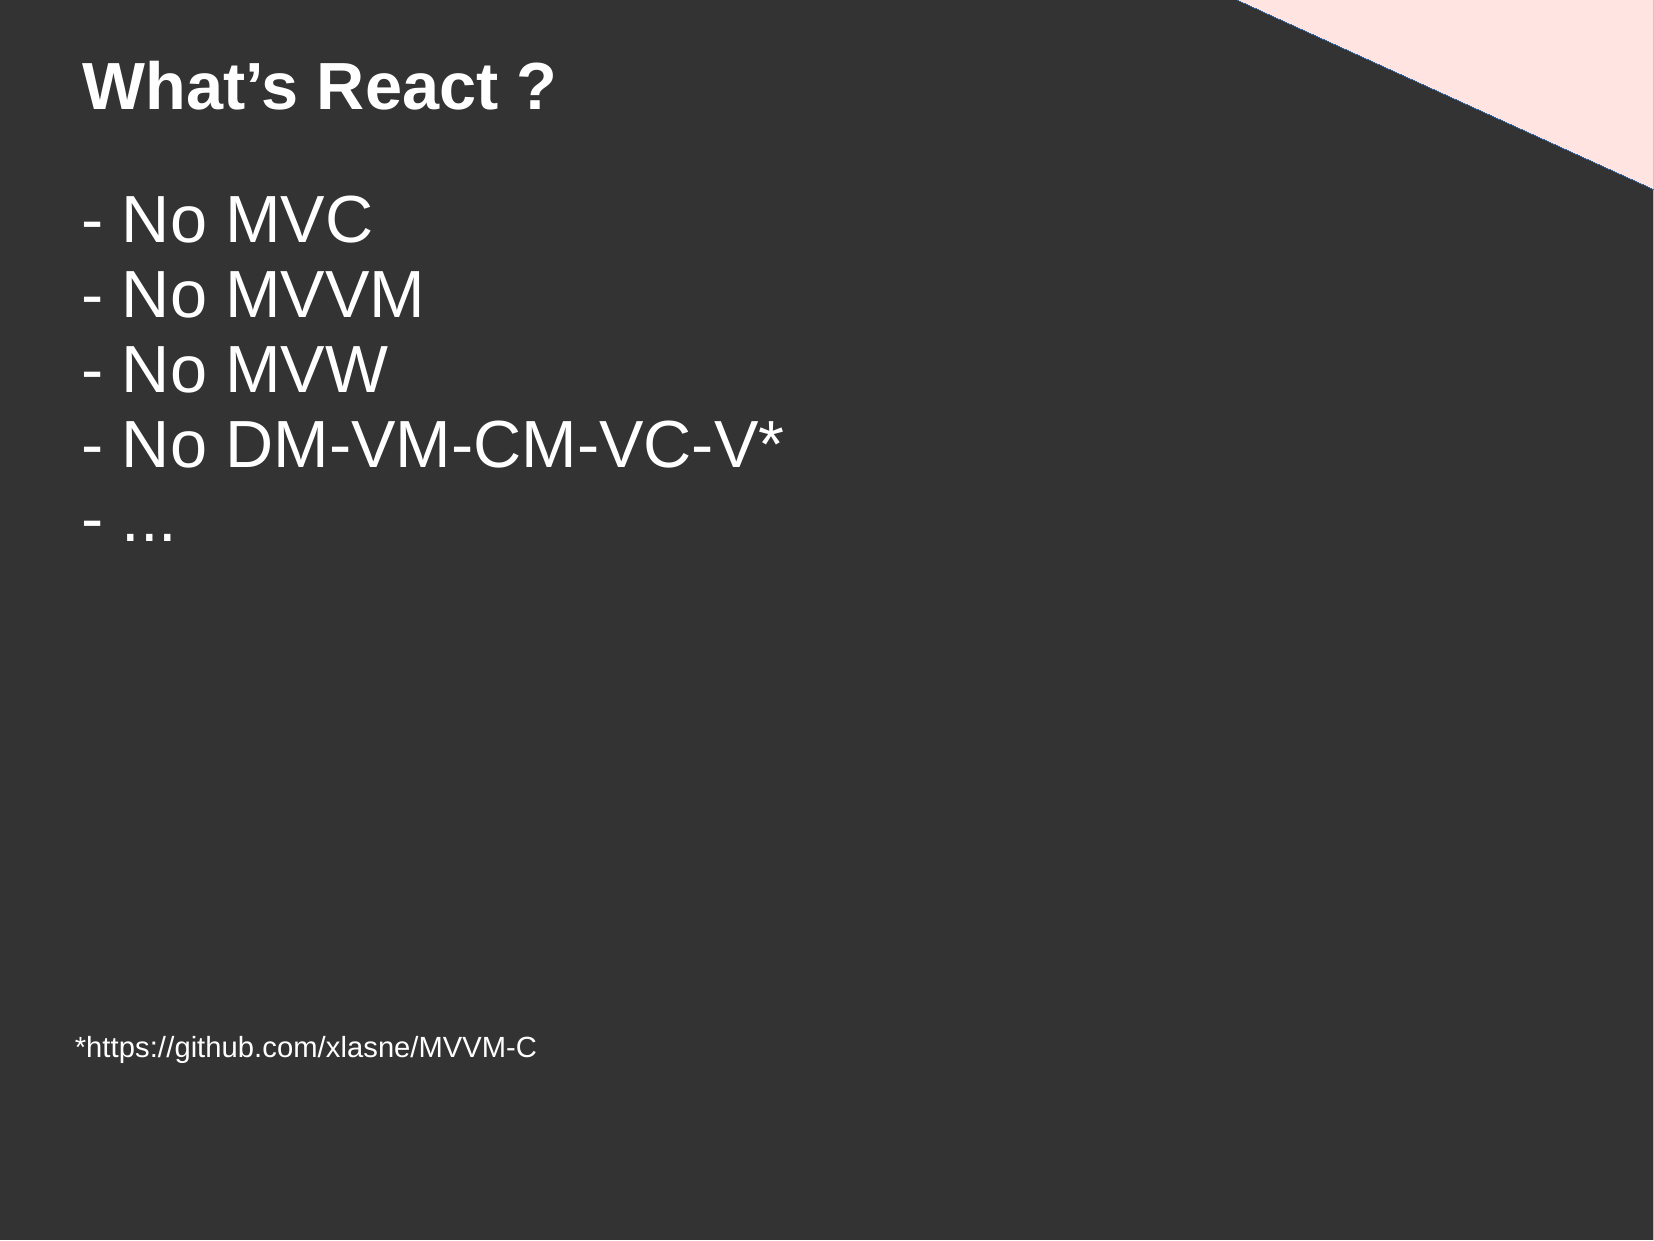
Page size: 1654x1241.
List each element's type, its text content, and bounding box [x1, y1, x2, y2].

title - No MVC - No MVVM - No MVW - No DM-VM-CM-VC-V* - ... [81, 182, 1621, 835]
text_box *https://github.com/xlasne/MVVM-C [60, 1023, 1546, 1241]
text_box [1237, 0, 1654, 190]
title What’s React ? [82, 49, 1569, 152]
